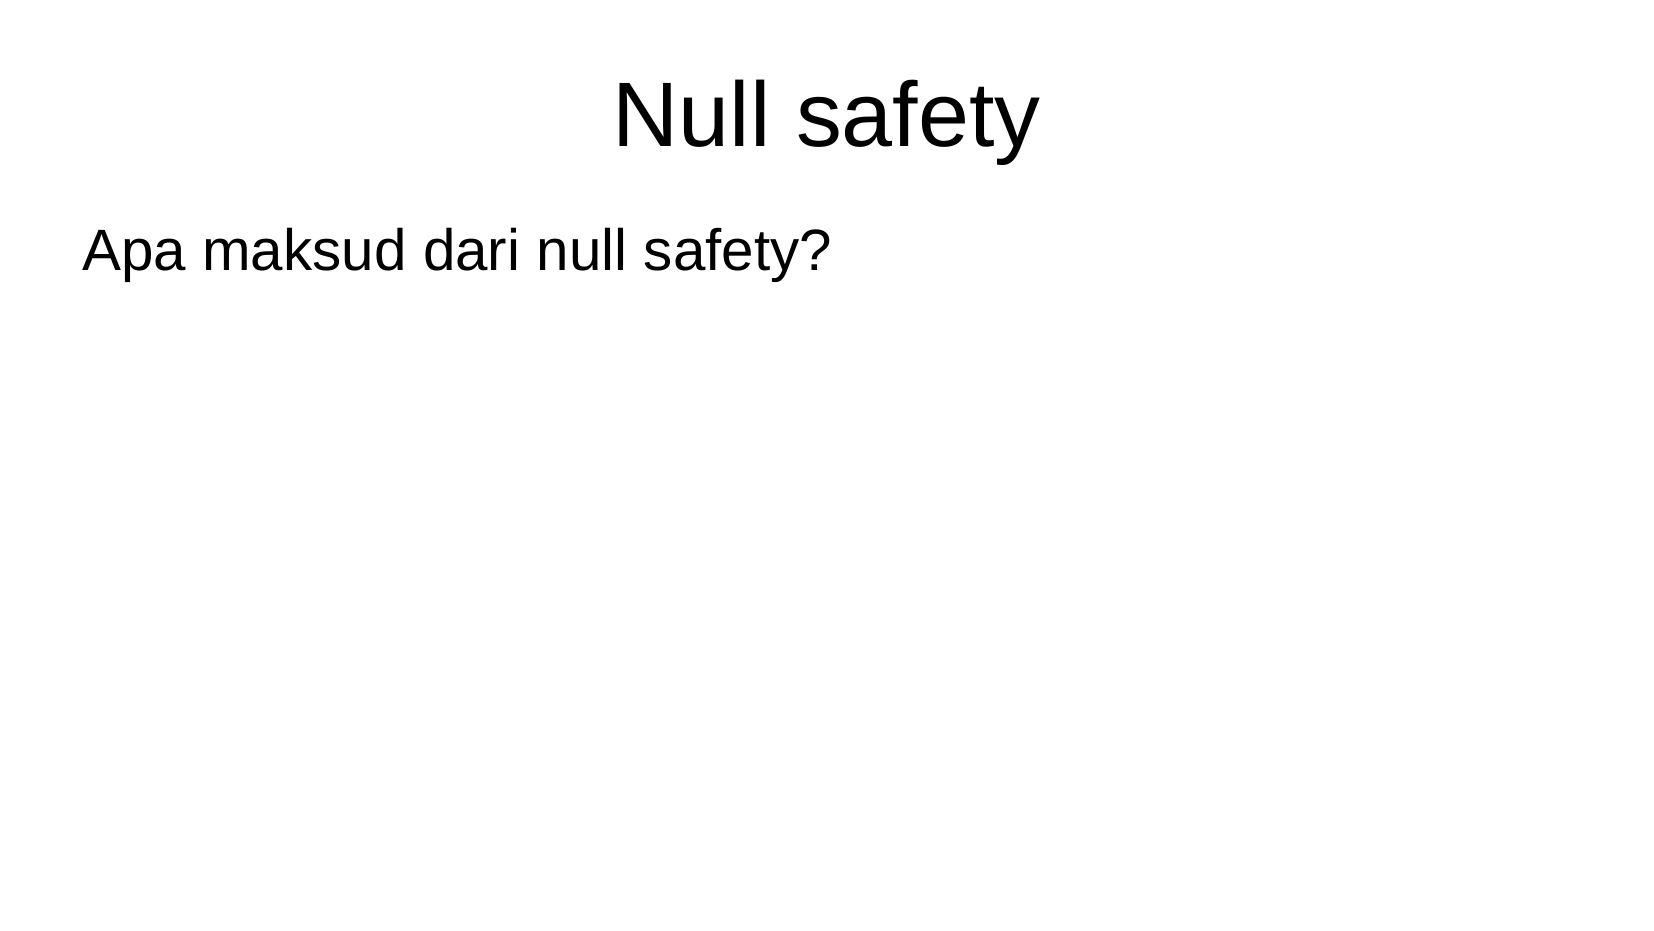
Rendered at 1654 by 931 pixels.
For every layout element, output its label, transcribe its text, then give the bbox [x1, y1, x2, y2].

list Apa maksud dari null safety? [82, 217, 1571, 758]
title Null safety [82, 37, 1571, 193]
